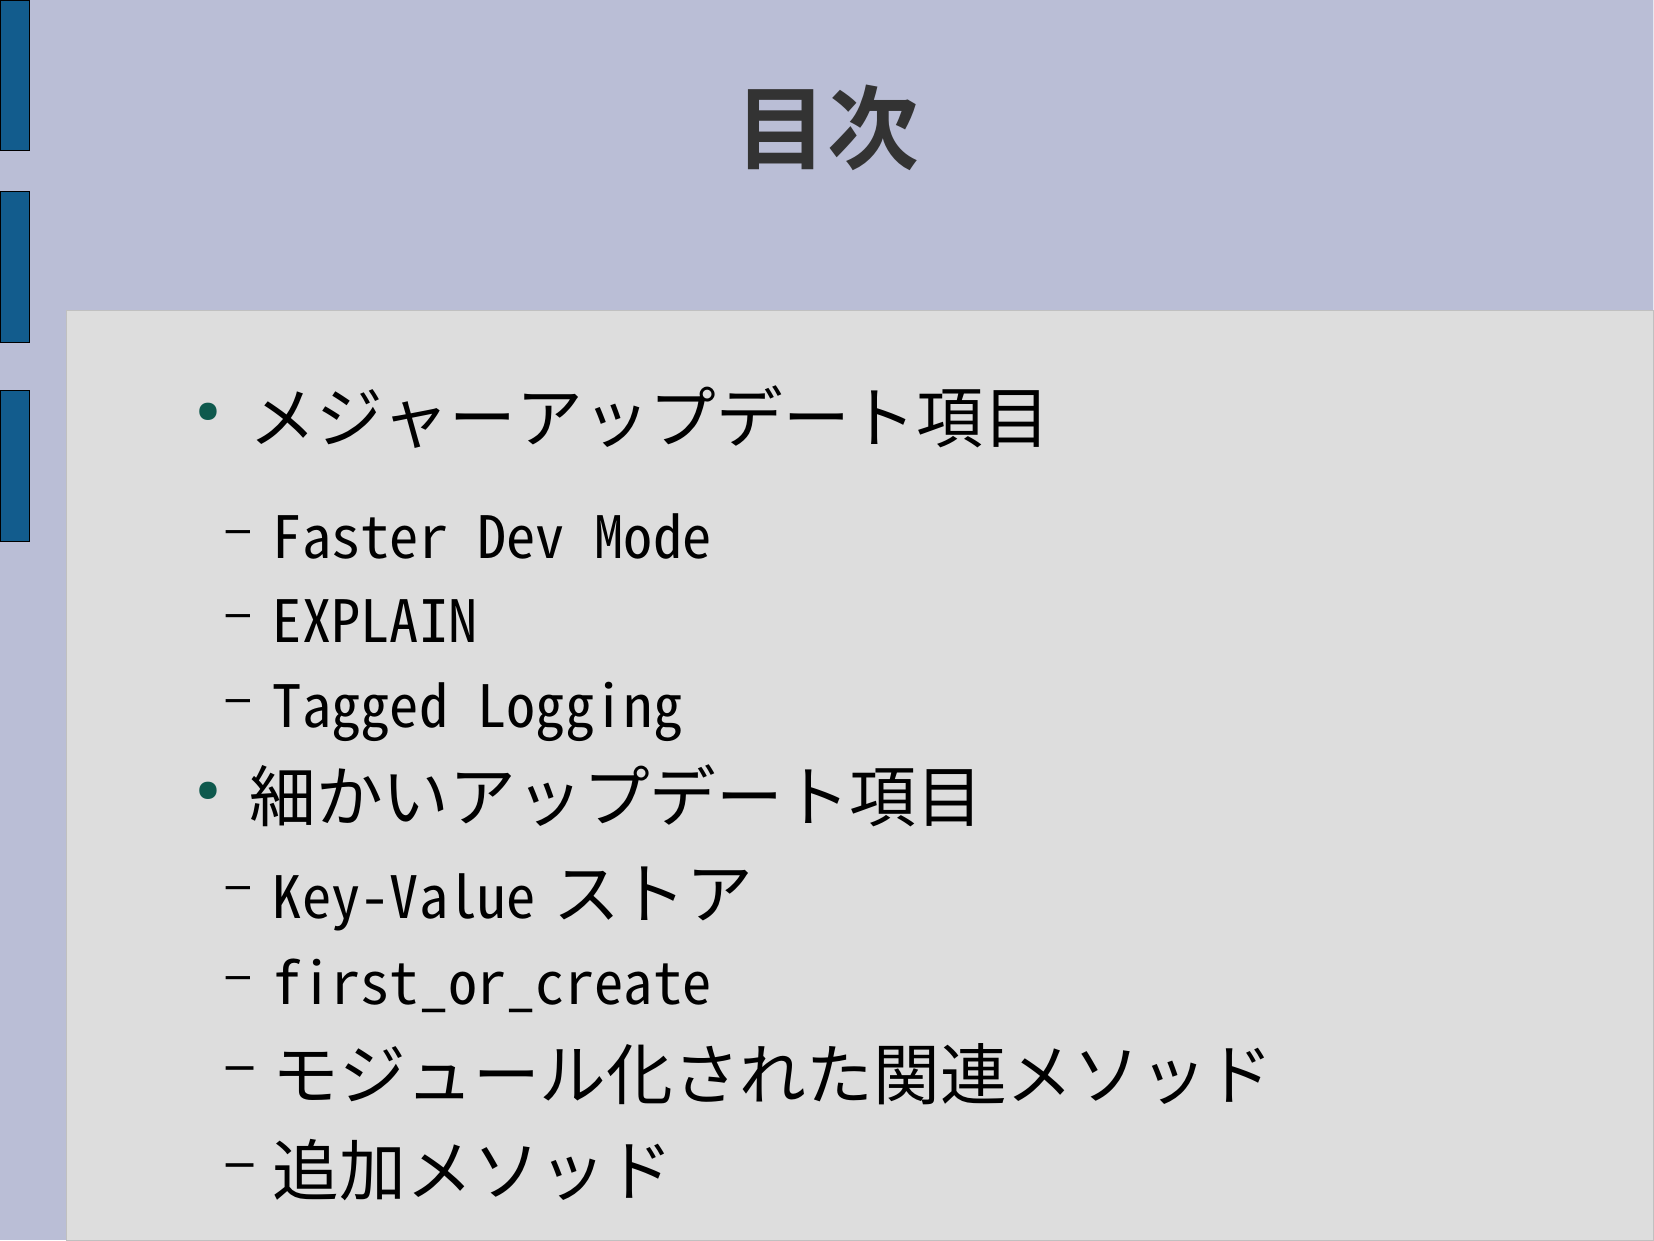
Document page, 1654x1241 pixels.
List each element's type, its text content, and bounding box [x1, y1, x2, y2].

list メジャーアップデート項目 Faster Dev Mode EXPLAIN Tagged Logging 細かいアップデート項目 Key-Valueストア first_or_create モジュール化された関連メソッド 追加メソッド [178, 364, 1570, 1153]
title 目次 [121, 19, 1534, 227]
